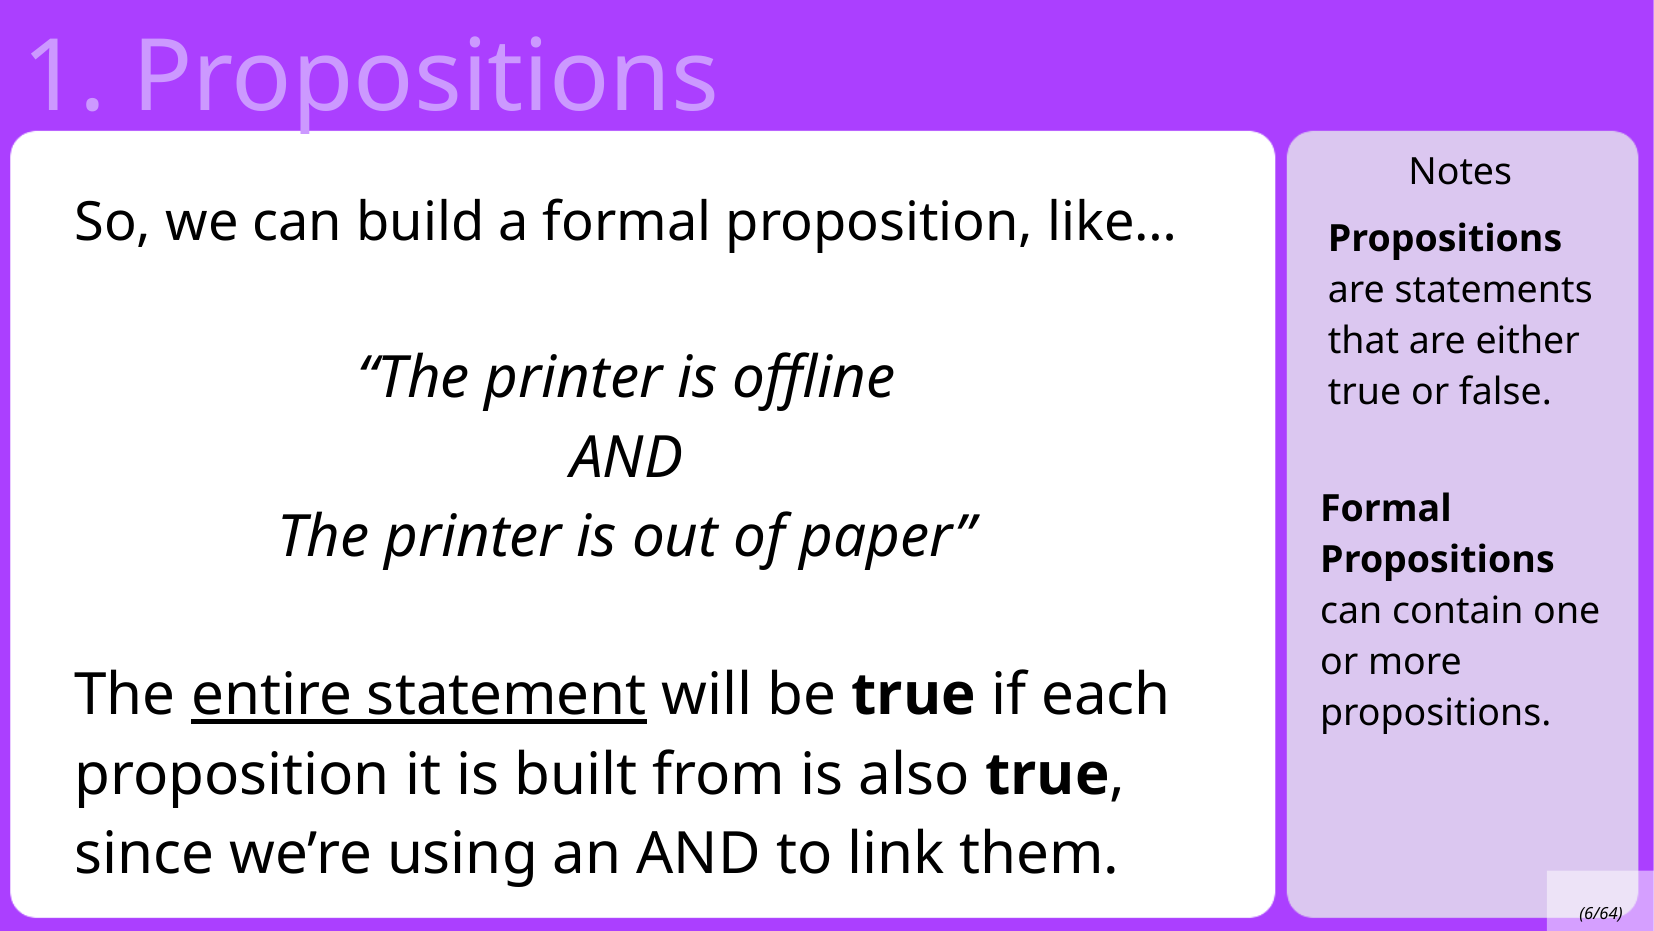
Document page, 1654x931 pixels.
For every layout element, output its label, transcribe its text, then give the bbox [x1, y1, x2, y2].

text_box Notes [1290, 141, 1631, 199]
table_cell False [1546, 870, 1654, 877]
text_box So, we can build a formal proposition, like… “The printer is offline AND The printer is out of paper” The entire statement will be true if each proposition it is built from is also true, since we’re using an AND to link them. [74, 182, 1193, 766]
text_box (<number>/64) [1546, 877, 1654, 931]
title 1. Propositions [22, 13, 1511, 130]
text_box Propositions are statements that are either true or false. [1298, 222, 1623, 406]
picture [0, 0, 1654, 931]
text_box Formal Propositions can contain one or more propositions. [1298, 496, 1623, 722]
